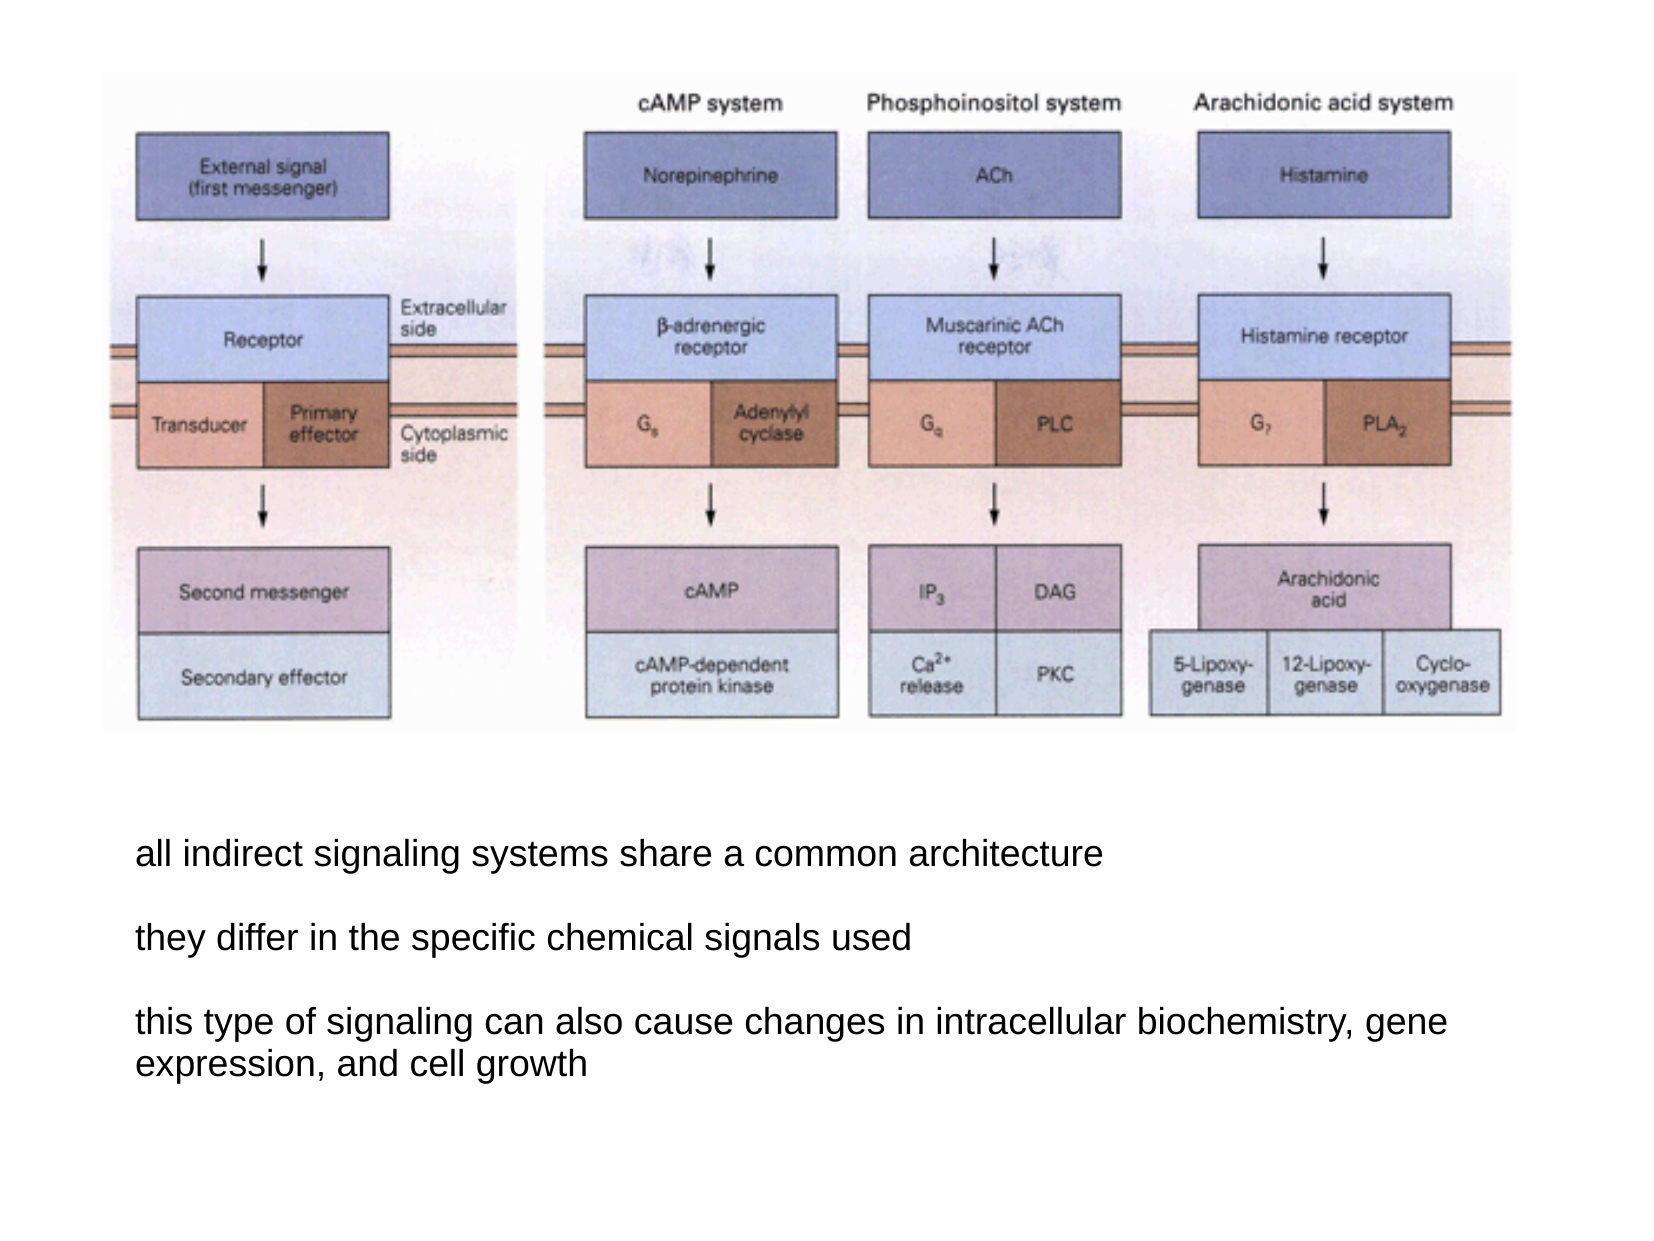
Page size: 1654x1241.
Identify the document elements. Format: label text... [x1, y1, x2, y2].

text_box all indirect signaling systems share a common architecture they differ in the specific chemical signals used this type of signaling can also cause changes in intracellular biochemistry, gene expression, and cell growth [120, 825, 1589, 1093]
picture [70, 59, 1561, 745]
